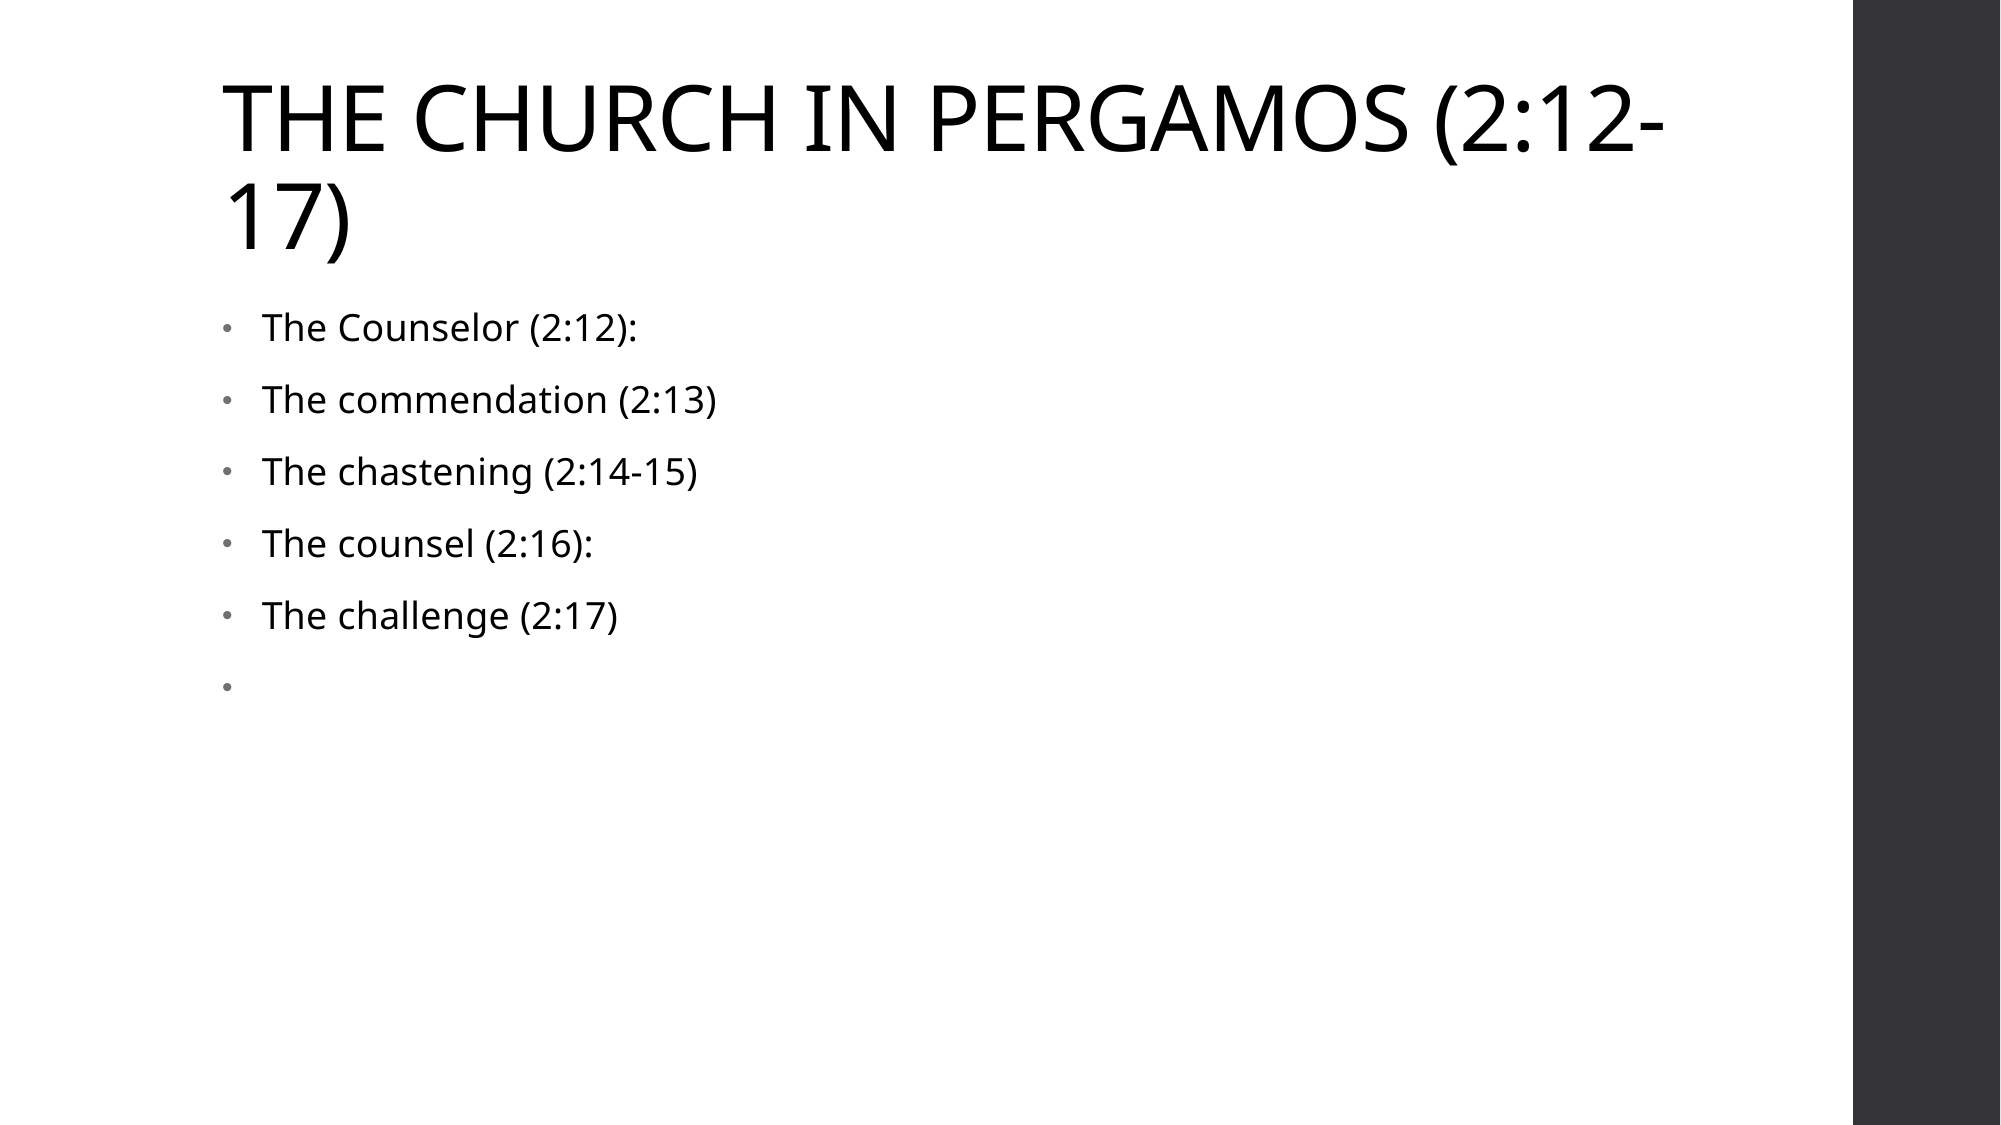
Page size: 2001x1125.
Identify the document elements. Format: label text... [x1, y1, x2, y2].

list The Counselor (2:12): The commendation (2:13) The chastening (2:14-15) The counsel (2:16): The challenge (2:17) [206, 299, 1617, 1014]
title THE CHURCH IN PERGAMOS (2:12-17) [206, 60, 1797, 278]
